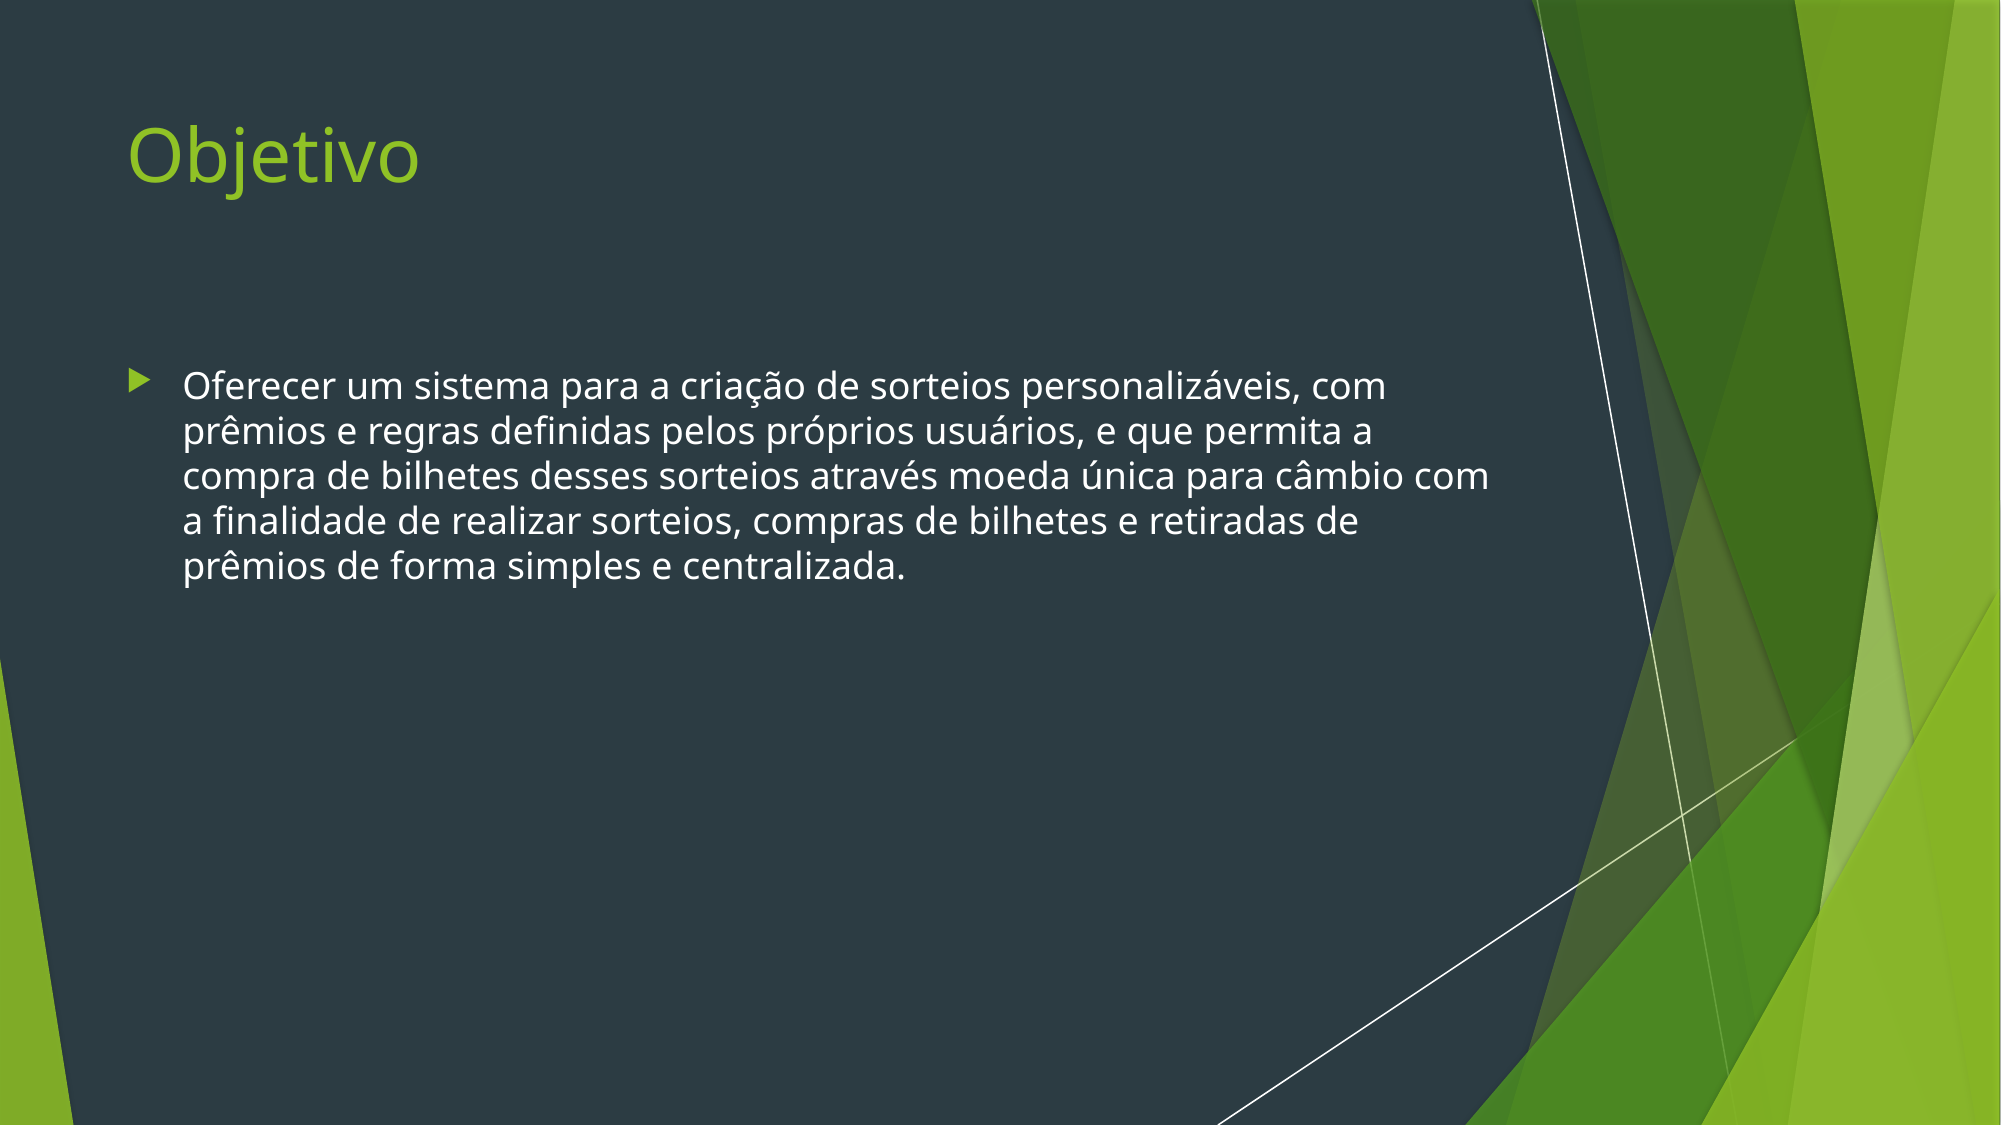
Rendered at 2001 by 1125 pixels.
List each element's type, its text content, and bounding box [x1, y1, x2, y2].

list Oferecer um sistema para a criação de sorteios personalizáveis, com prêmios e regras definidas pelos próprios usuários, e que permita a compra de bilhetes desses sorteios através moeda única para câmbio com a finalidade de realizar sorteios, compras de bilhetes e retiradas de prêmios de forma simples e centralizada. [111, 354, 1522, 992]
title Objetivo [111, 99, 1522, 317]
text_box [0, 0, 2000, 1125]
